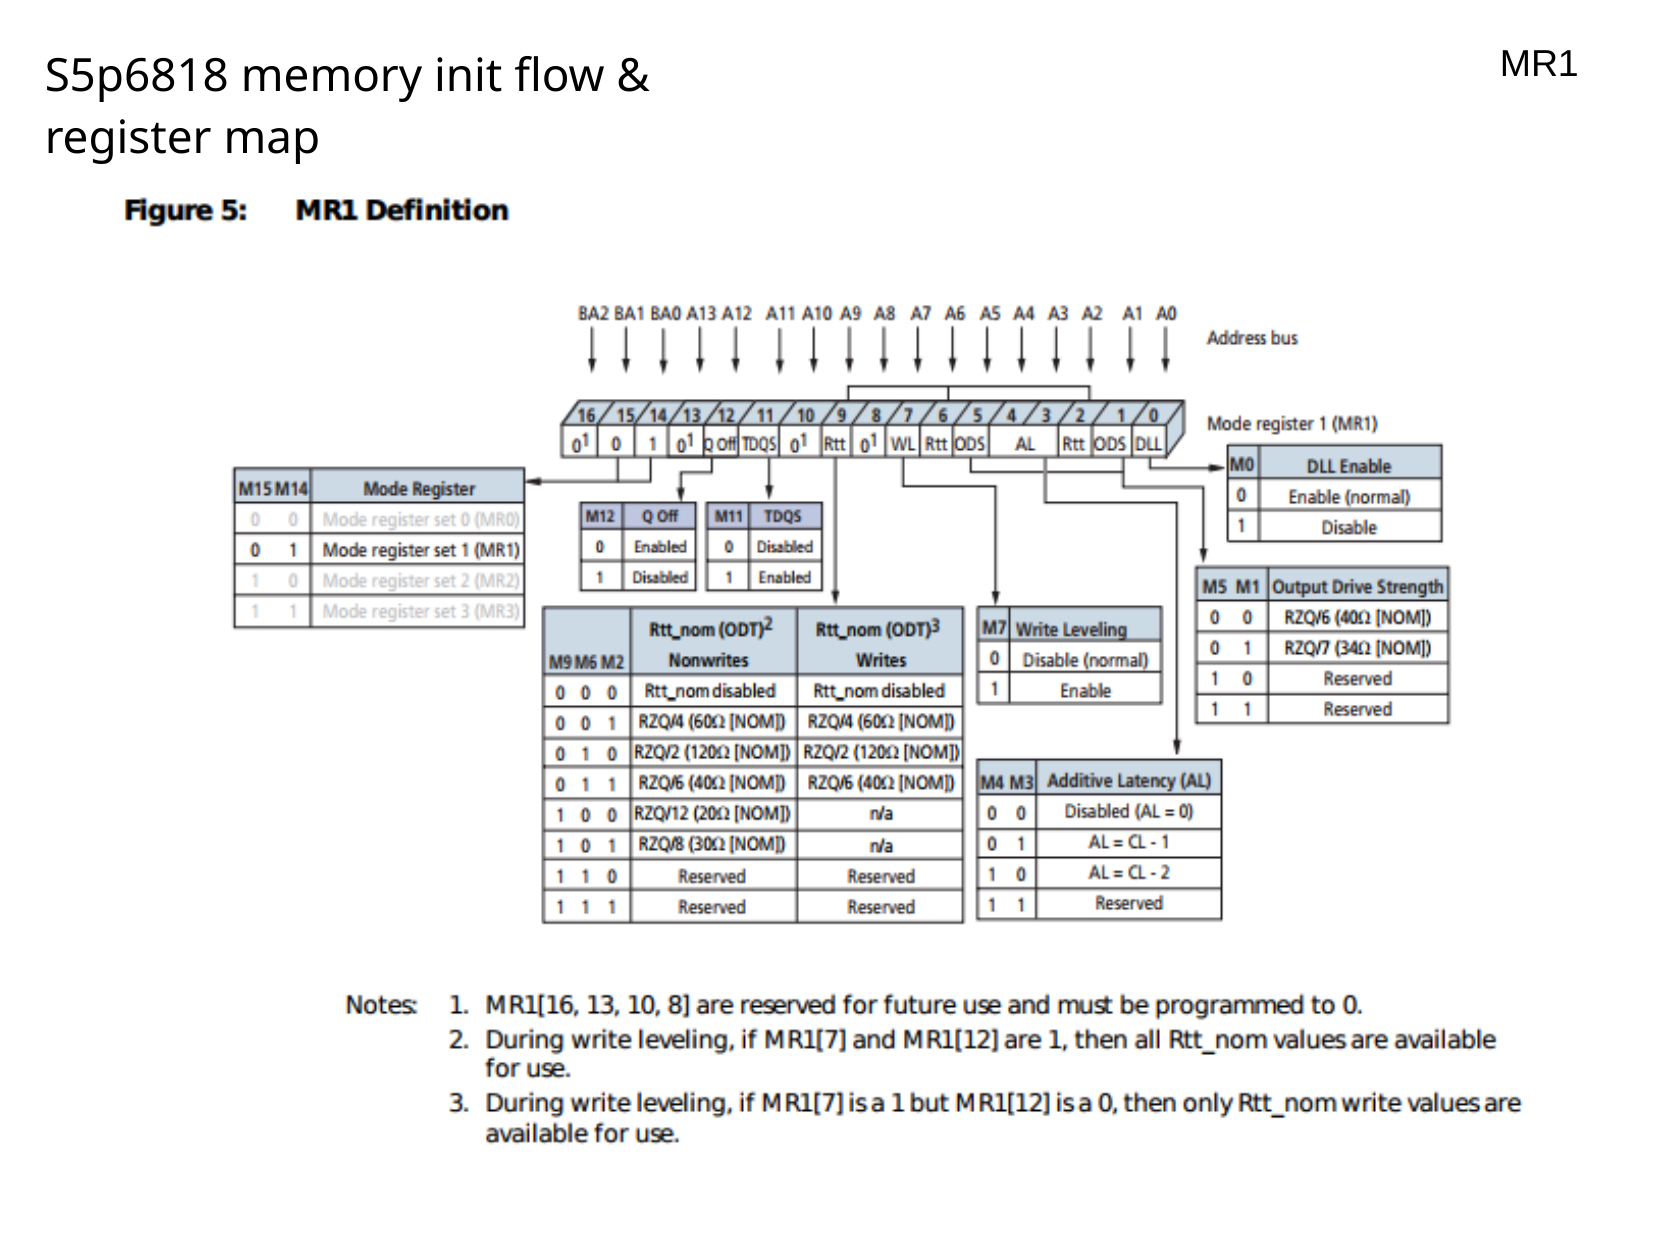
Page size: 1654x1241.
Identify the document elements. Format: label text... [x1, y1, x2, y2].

text_box S5p6818 memory init flow & register map [30, 34, 721, 160]
picture [120, 194, 1531, 1161]
text_box MR1 [1485, 34, 1626, 134]
